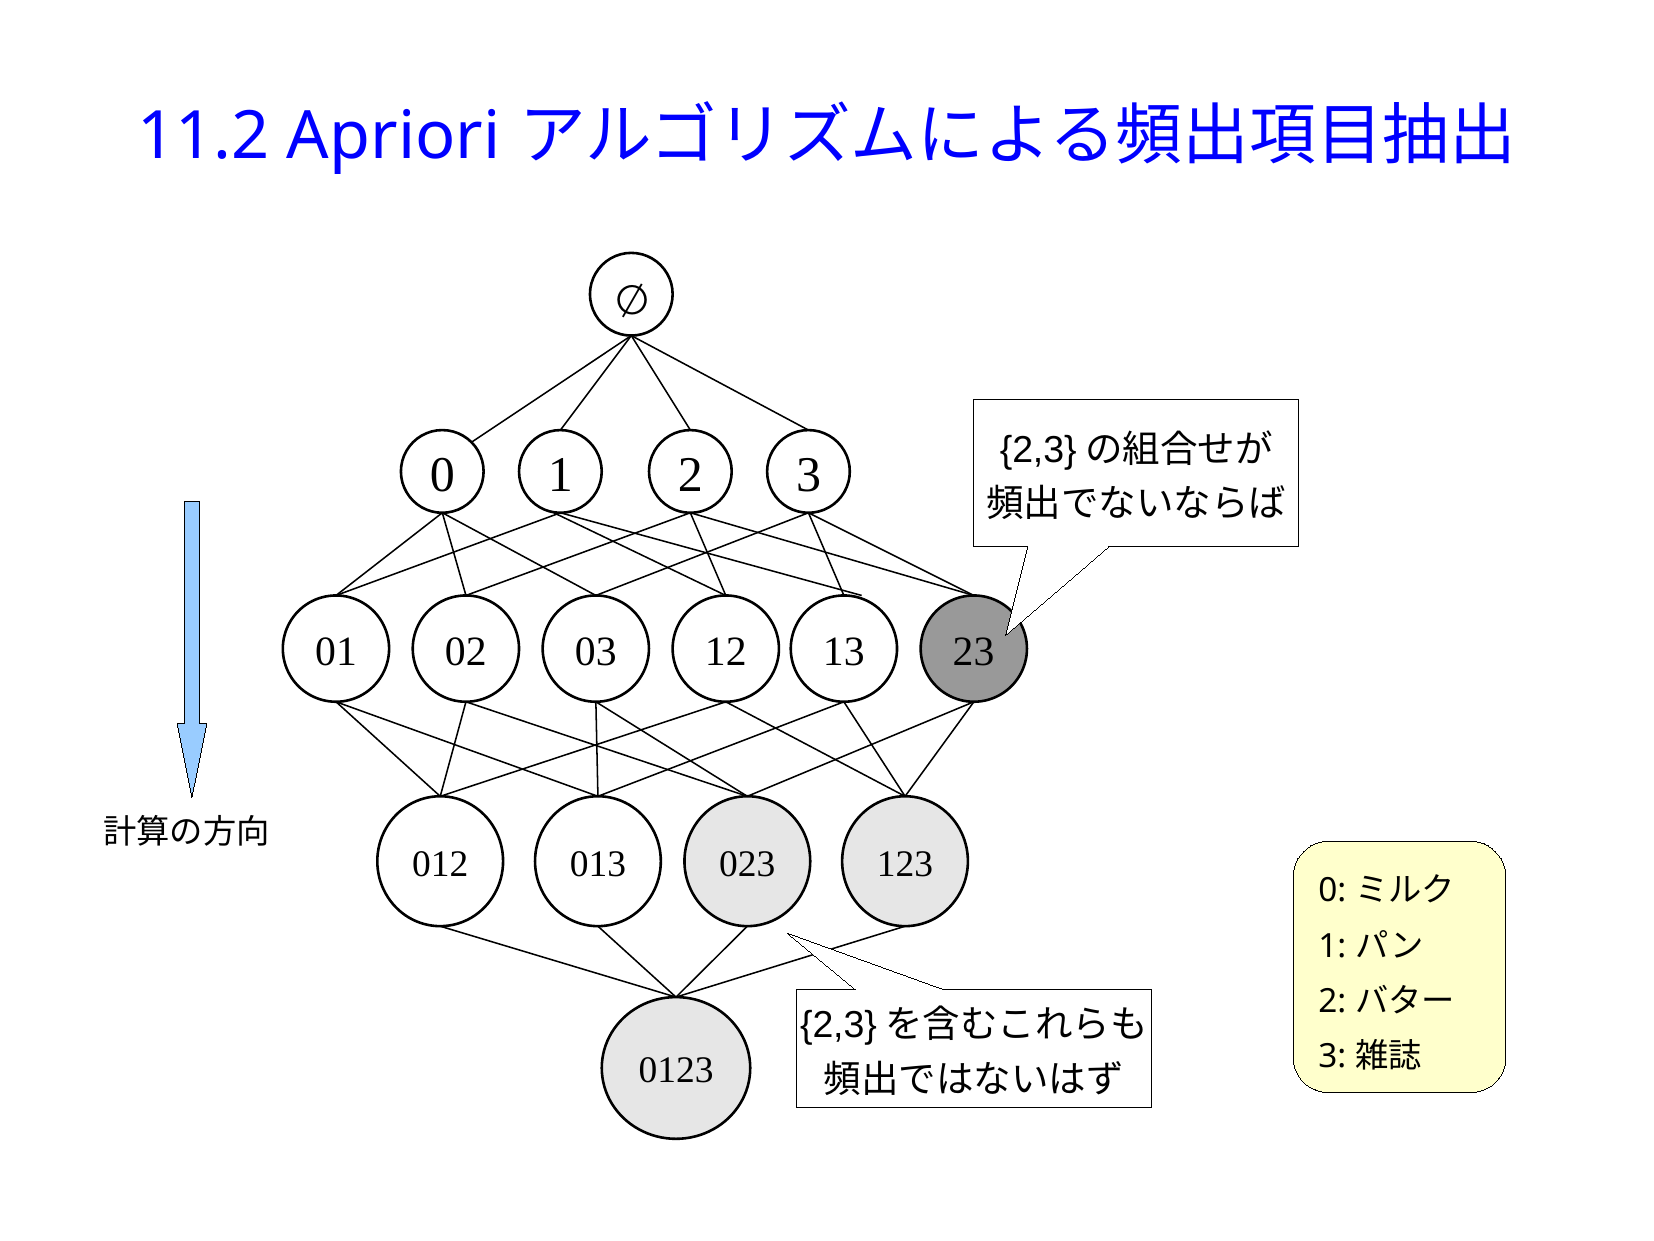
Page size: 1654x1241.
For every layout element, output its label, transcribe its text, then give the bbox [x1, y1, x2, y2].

text_box {2,3}の組合せが 頻出でないならば [973, 399, 1299, 636]
text_box 12 [672, 595, 779, 702]
title 11.2 Aprioriアルゴリズムによる頻出項目抽出 [82, 59, 1571, 207]
text_box 023 [684, 796, 811, 927]
text_box 0 [400, 430, 484, 513]
text_box 計算の方向 [88, 797, 285, 863]
text_box 3 [767, 430, 850, 513]
text_box 13 [790, 595, 898, 702]
text_box 0:ミルク 1:パン 2:バター 3:雑誌 [1293, 841, 1506, 1093]
text_box ∅ [589, 252, 673, 336]
text_box 02 [412, 595, 520, 702]
text_box 23 [920, 595, 1027, 702]
text_box 1 [519, 430, 602, 513]
text_box 03 [542, 595, 649, 702]
text_box 01 [282, 595, 390, 702]
text_box 123 [842, 796, 968, 927]
text_box 012 [377, 796, 504, 927]
text_box {2,3}を含むこれらも 頻出ではないはず [787, 933, 1152, 1108]
text_box 013 [535, 796, 661, 927]
text_box 2 [649, 430, 732, 513]
text_box 0123 [601, 997, 751, 1139]
text_box [177, 501, 207, 797]
